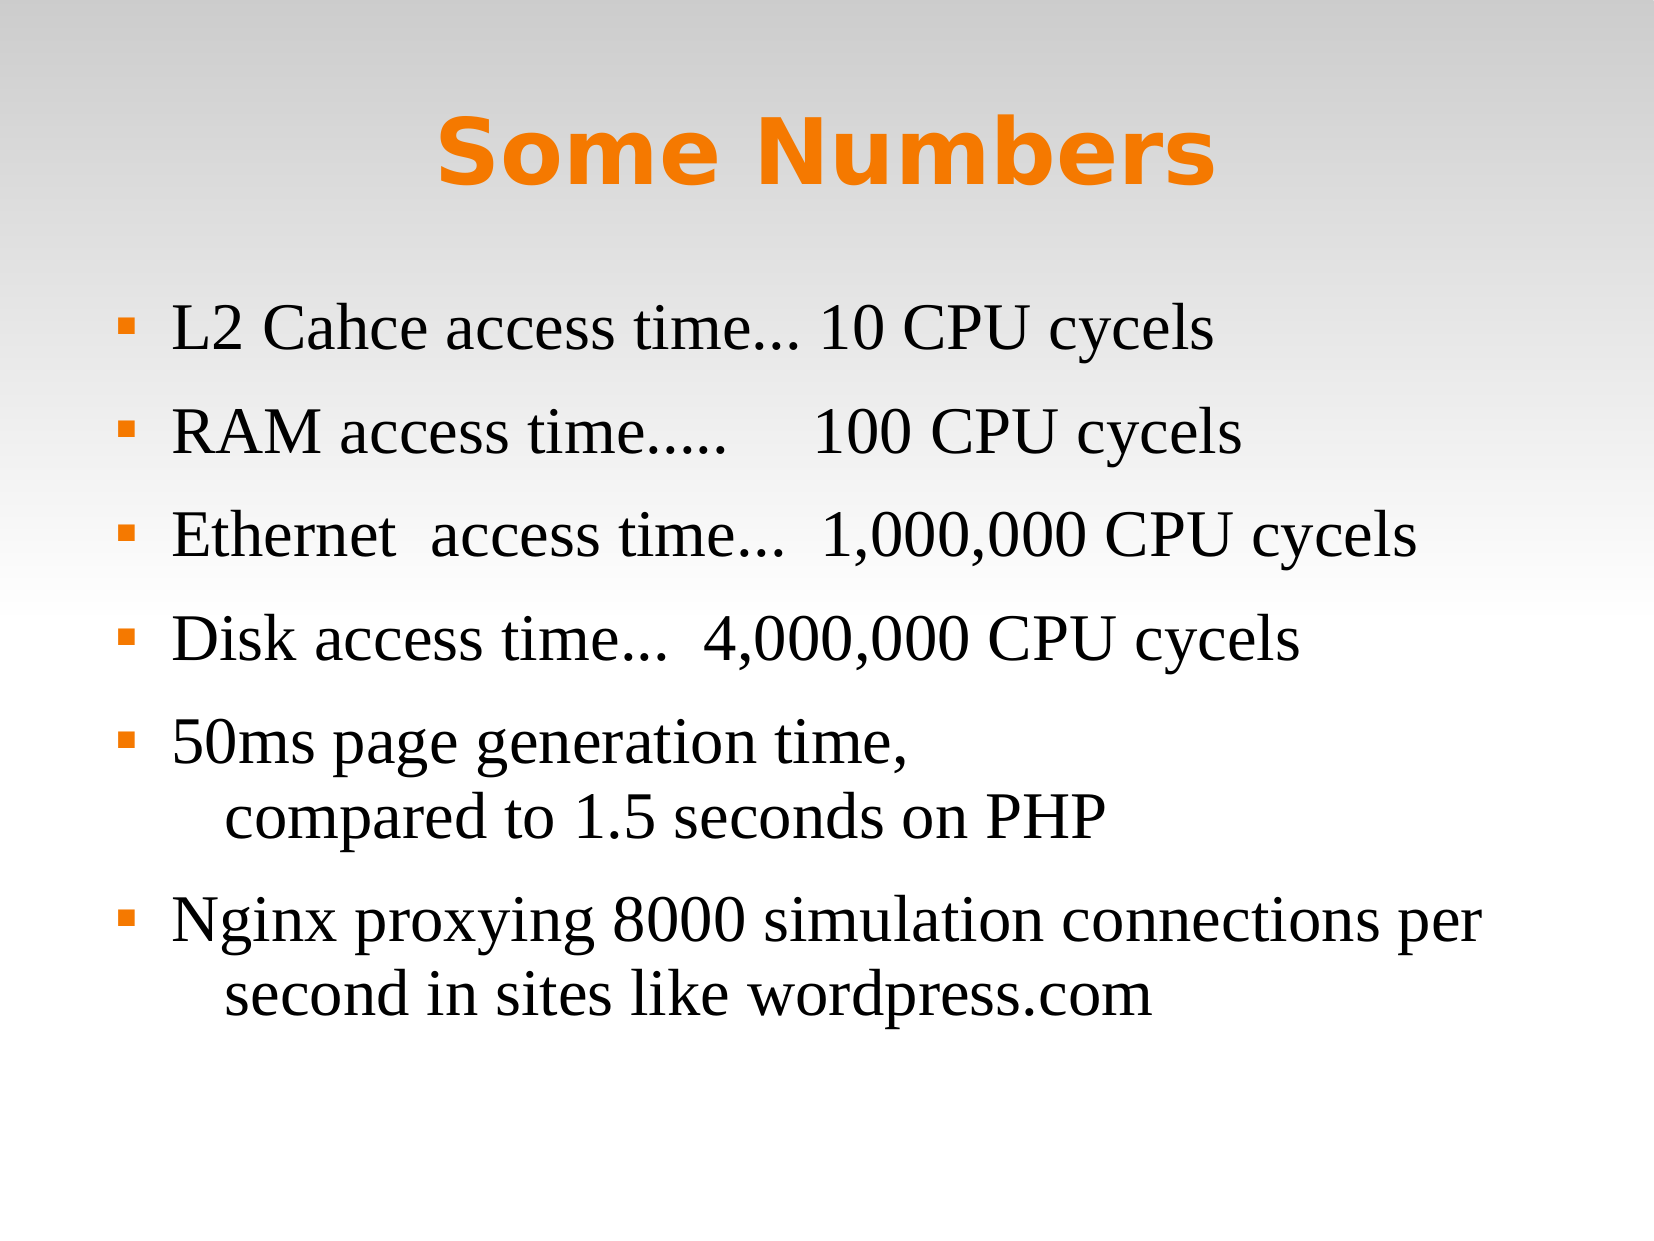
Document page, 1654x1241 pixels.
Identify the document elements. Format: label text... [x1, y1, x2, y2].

title Some Numbers [82, 56, 1571, 250]
list L2 Cahce access time... 10 CPU cycels RAM access time..... 100 CPU cycels Ethernet access time... 1,000,000 CPU cycels Disk access time... 4,000,000 CPU cycels 50ms page generation time, compared to 1.5 seconds on PHP Nginx proxying 8000 simulation connections per second in sites like wordpress.com [82, 290, 1571, 1094]
